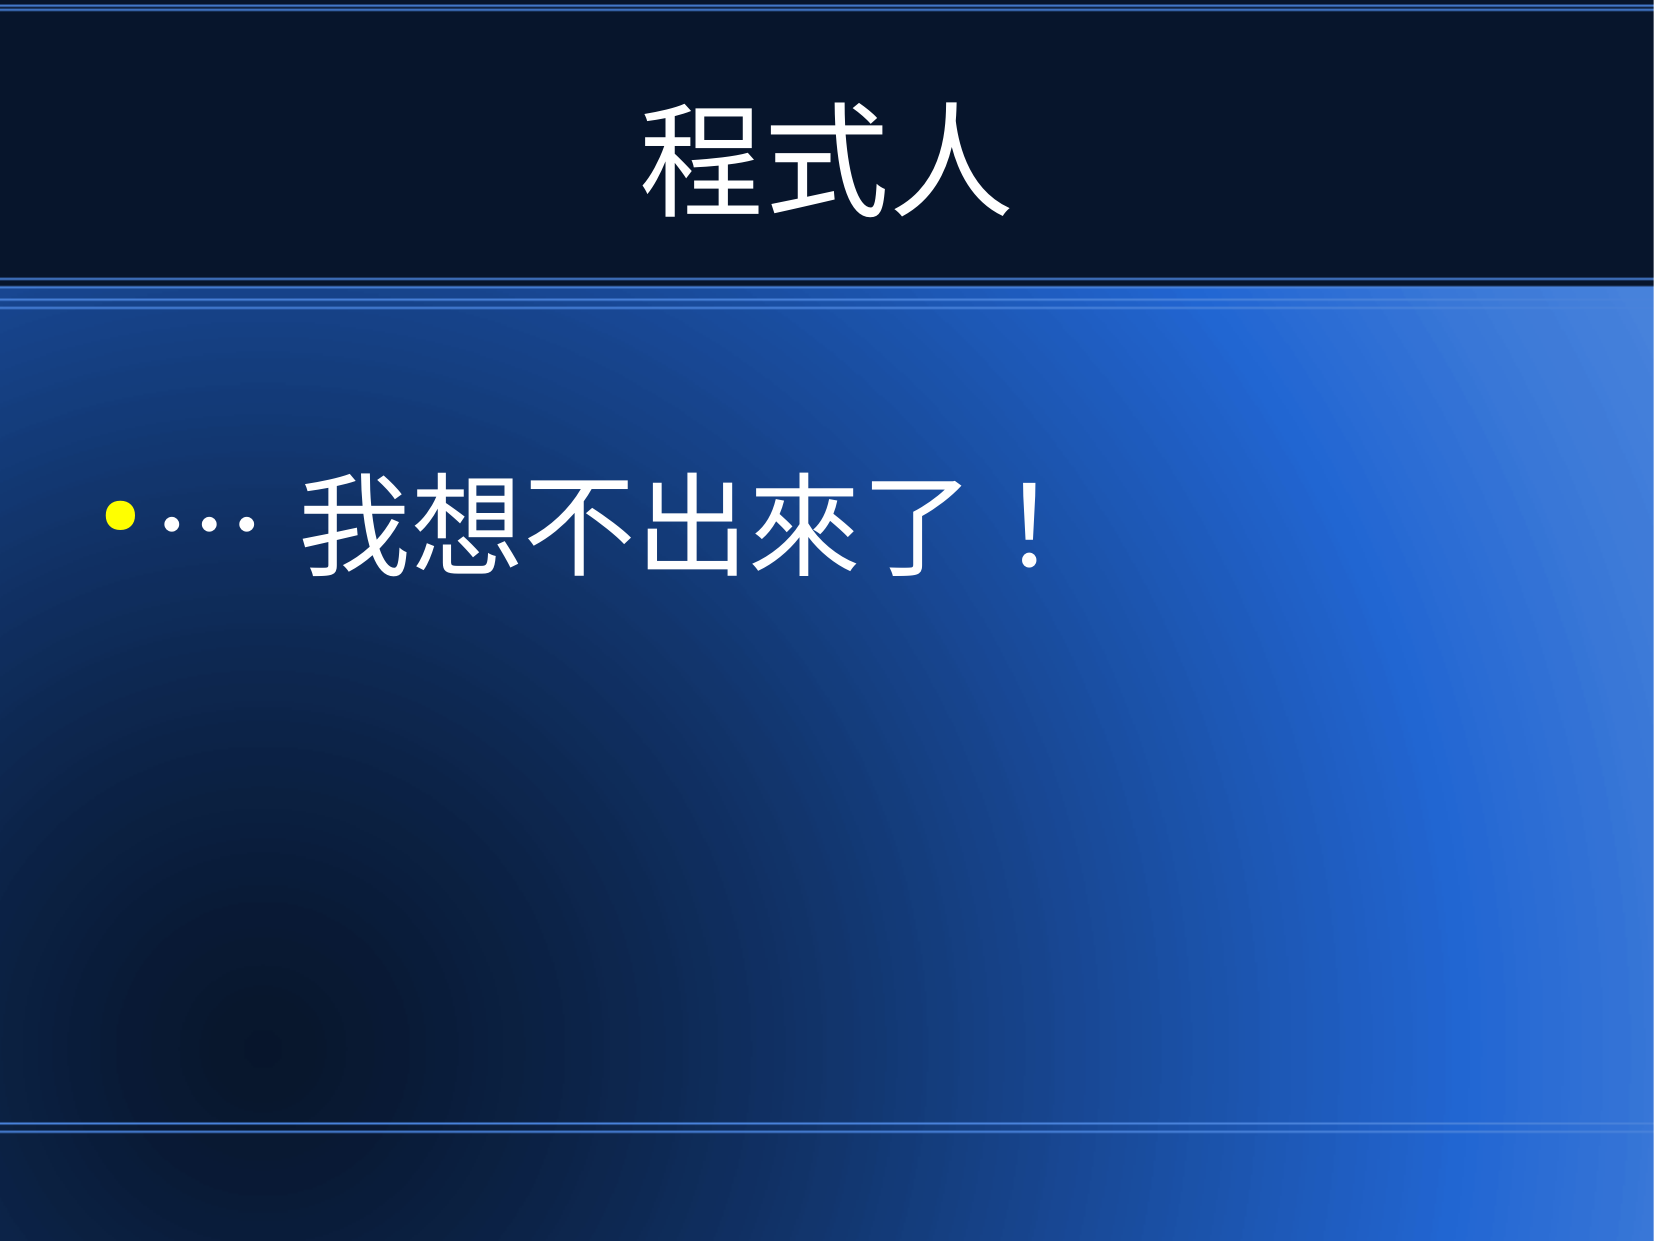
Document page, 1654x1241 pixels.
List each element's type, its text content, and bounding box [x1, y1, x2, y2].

title 程式人 [82, 49, 1571, 257]
list …我想不出來了！ [82, 355, 1571, 1241]
picture [0, 0, 1654, 1241]
